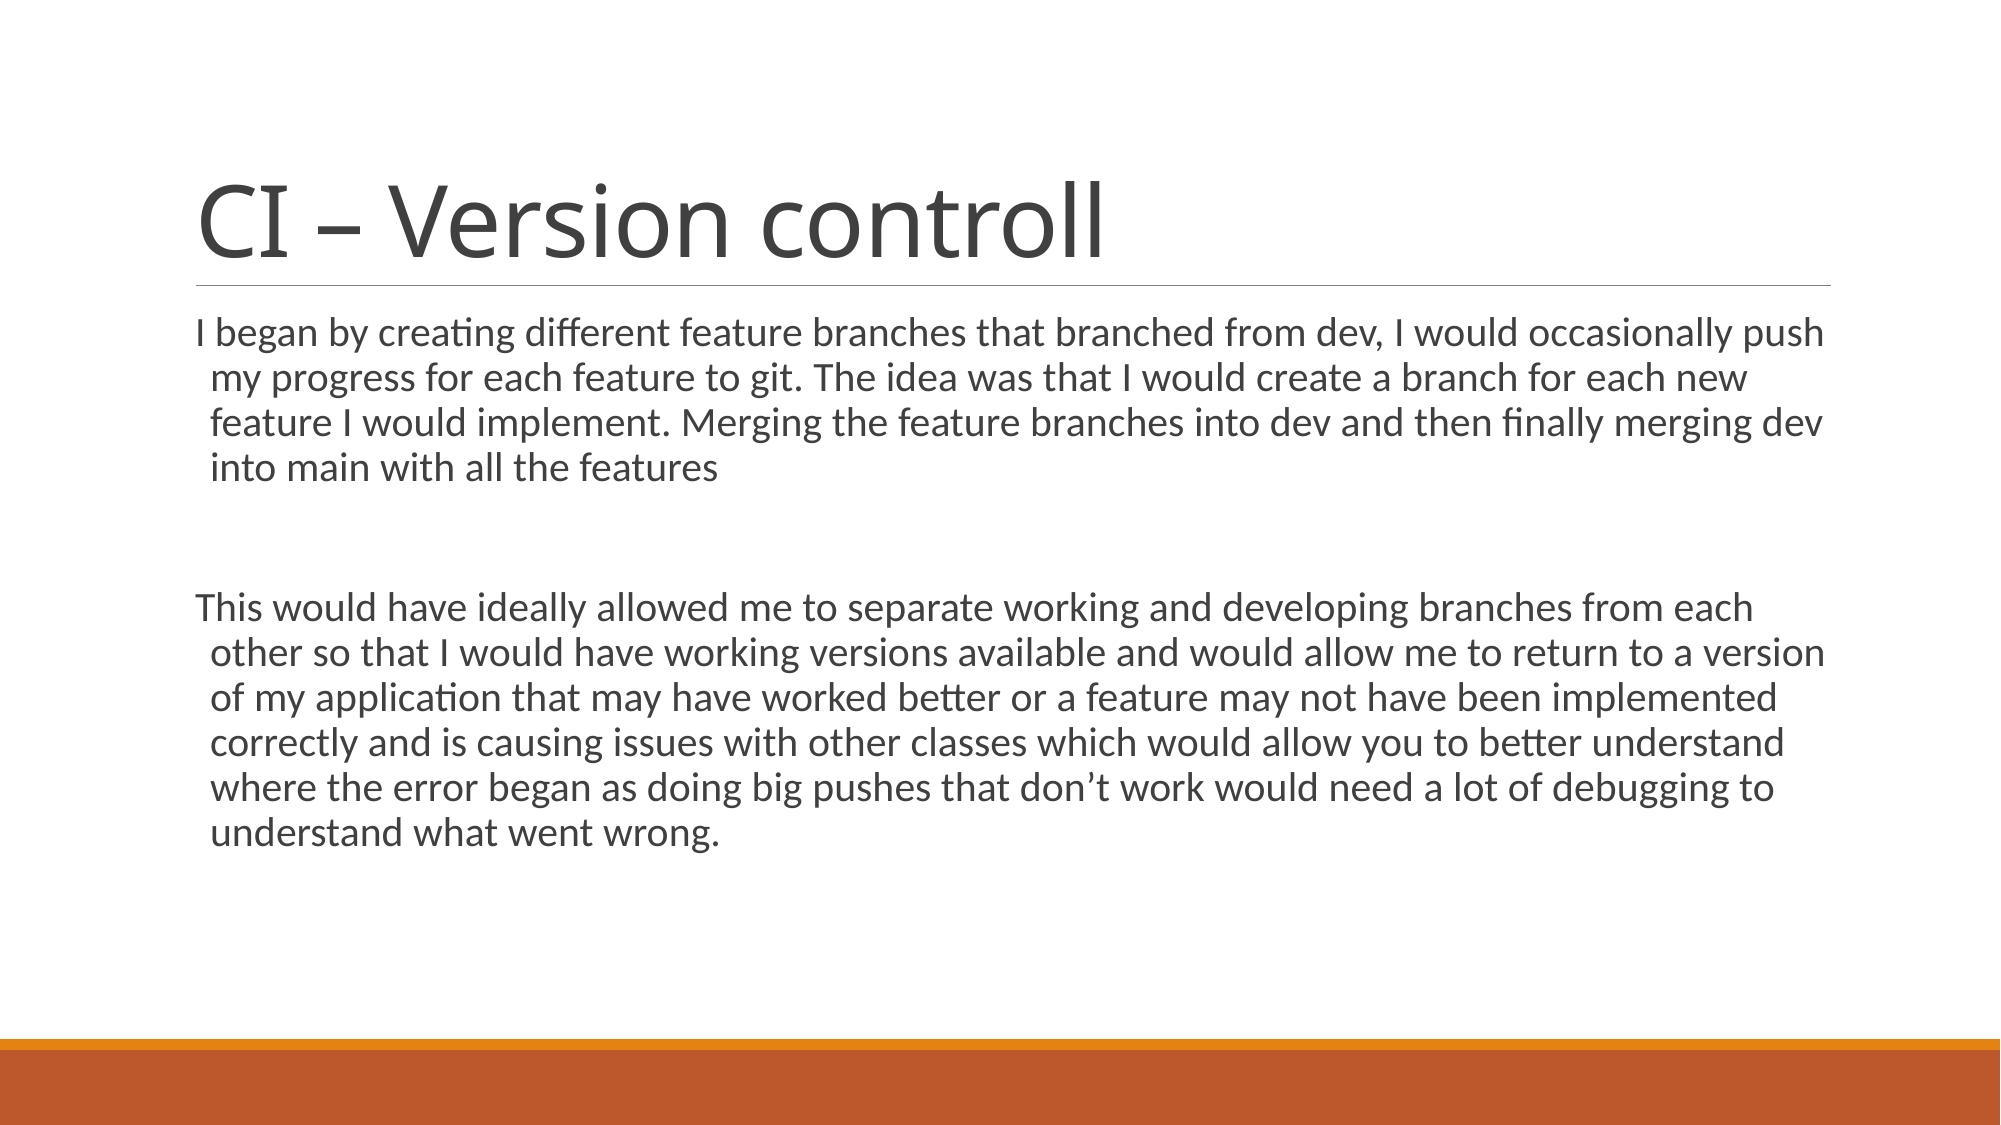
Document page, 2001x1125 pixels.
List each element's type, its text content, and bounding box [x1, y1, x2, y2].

list I began by creating different feature branches that branched from dev, I would occasionally push my progress for each feature to git. The idea was that I would create a branch for each new feature I would implement. Merging the feature branches into dev and then finally merging dev into main with all the features This would have ideally allowed me to separate working and developing branches from each other so that I would have working versions available and would allow me to return to a version of my application that may have worked better or a feature may not have been implemented correctly and is causing issues with other classes which would allow you to better understand where the error began as doing big pushes that don’t work would need a lot of debugging to understand what went wrong. [180, 302, 1831, 963]
title CI – Version controll [180, 47, 1831, 286]
